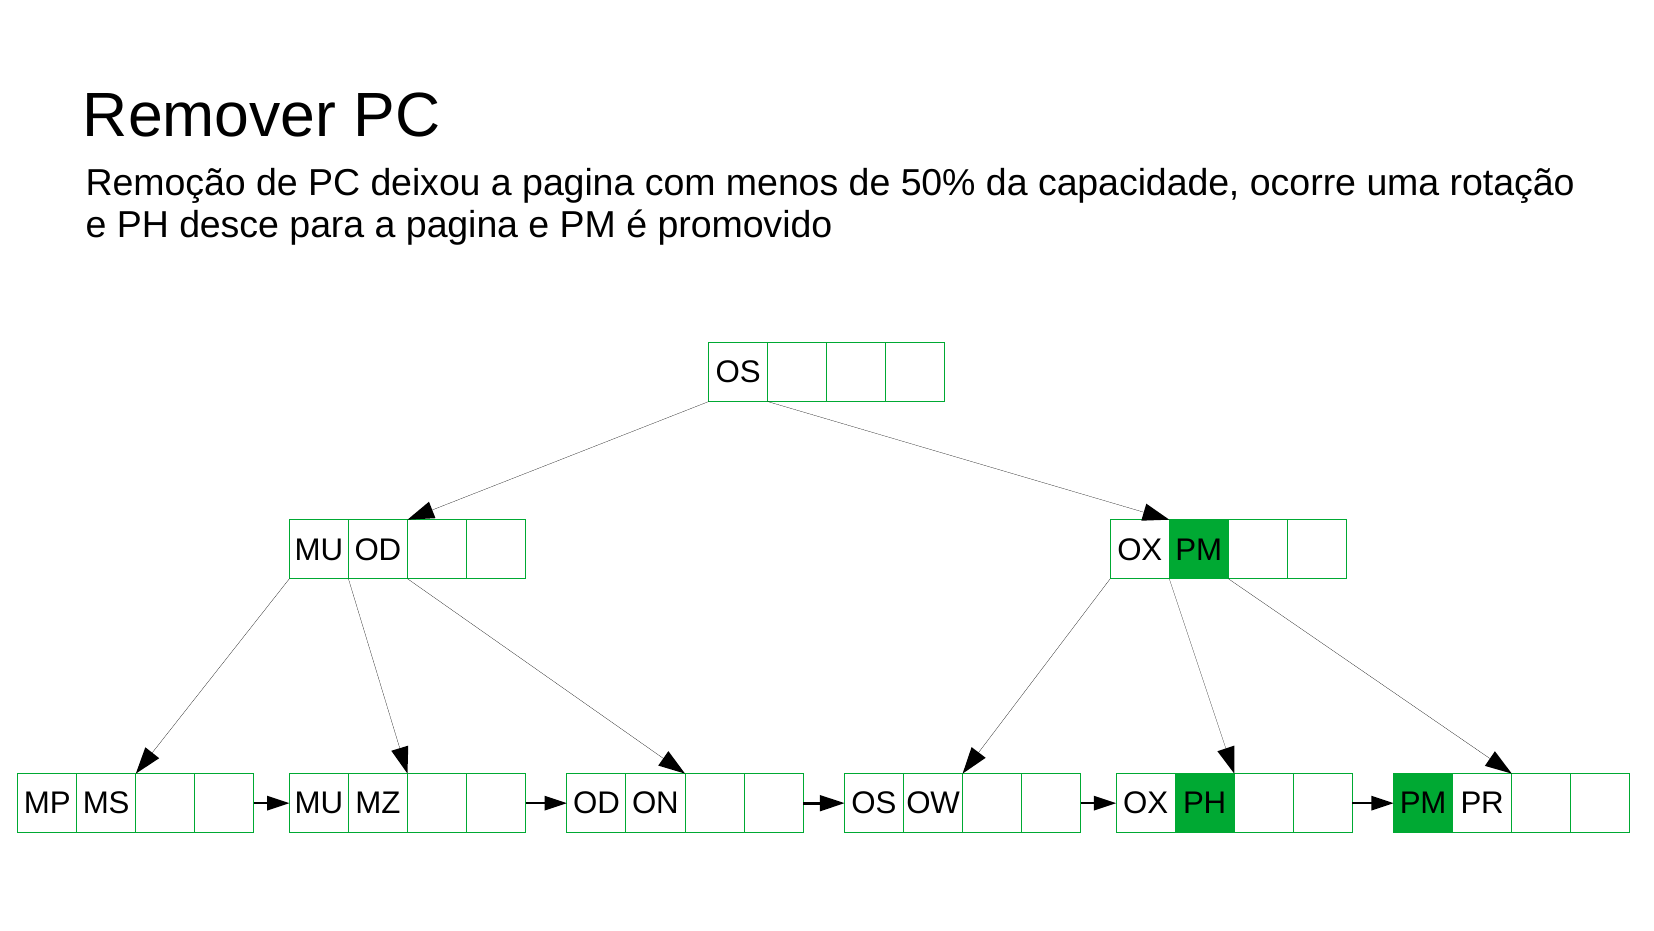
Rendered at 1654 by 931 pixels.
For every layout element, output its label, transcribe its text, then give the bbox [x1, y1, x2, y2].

text_box PM [1169, 519, 1228, 579]
text_box MU [289, 773, 348, 833]
text_box MZ [348, 773, 407, 833]
text_box OD [348, 519, 407, 579]
text_box OS [844, 773, 903, 833]
text_box [1511, 773, 1630, 833]
text_box [767, 342, 945, 402]
text_box OX [1110, 519, 1169, 579]
text_box MS [76, 773, 135, 833]
text_box [1228, 519, 1347, 579]
text_box OS [708, 342, 767, 402]
text_box MU [289, 519, 348, 579]
text_box [407, 519, 526, 579]
text_box OX [1116, 773, 1175, 833]
text_box Remoção de PC deixou a pagina com menos de 50% da capacidade, ocorre uma rotação e PH desce para a pagina e PM é promovido [70, 153, 1595, 337]
text_box [407, 773, 526, 833]
text_box ON [625, 773, 685, 833]
text_box [685, 773, 804, 833]
text_box OD [566, 773, 625, 833]
text_box OW [903, 773, 962, 833]
text_box [135, 773, 254, 833]
text_box PR [1452, 773, 1511, 833]
text_box [962, 773, 1081, 833]
title Remover PC [82, 37, 1571, 153]
text_box PH [1175, 773, 1234, 833]
text_box MP [17, 773, 76, 833]
text_box [1234, 773, 1353, 833]
text_box PM [1393, 773, 1452, 833]
